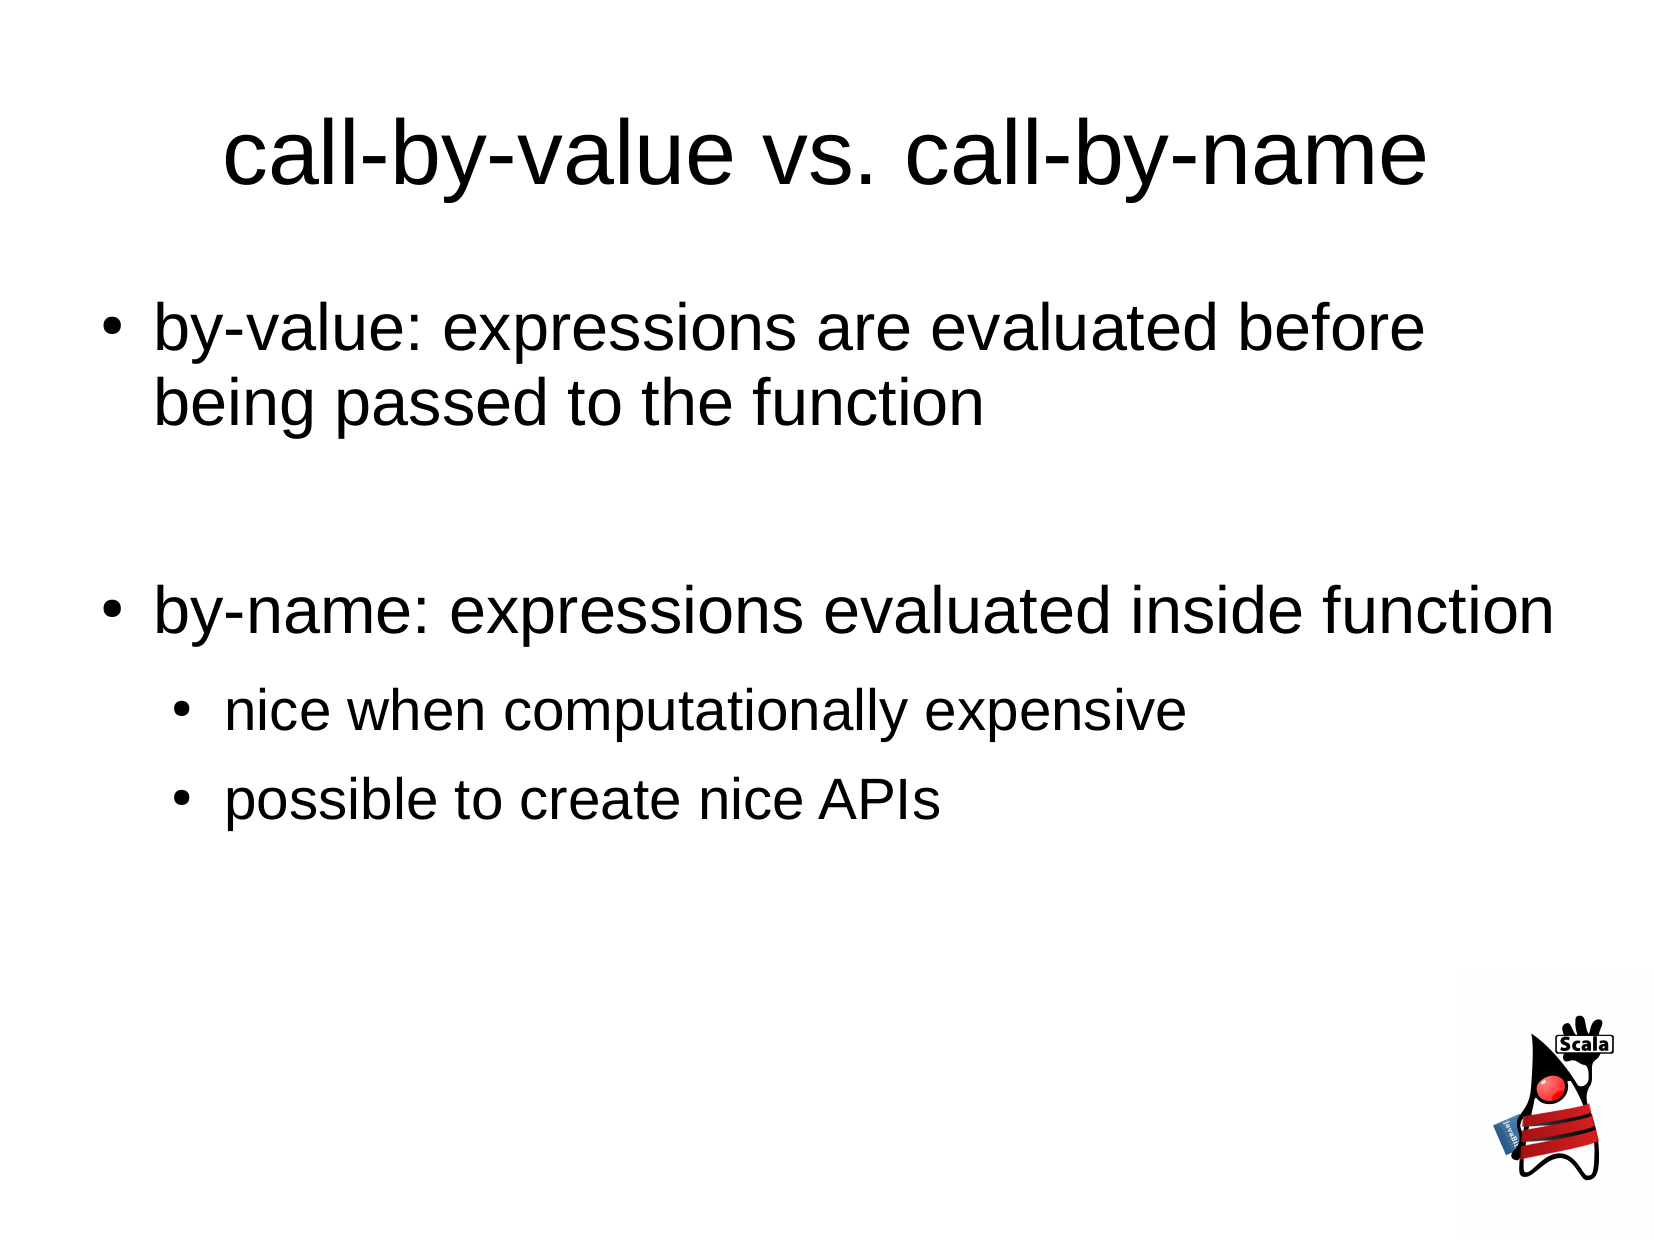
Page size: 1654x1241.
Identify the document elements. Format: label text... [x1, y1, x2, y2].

list by-value: expressions are evaluated before being passed to the function by-name: expressions evaluated inside function nice when computationally expensive possible to create nice APIs [82, 290, 1571, 1109]
title call-by-value vs. call-by-name [82, 56, 1571, 250]
picture [1462, 969, 1654, 1241]
